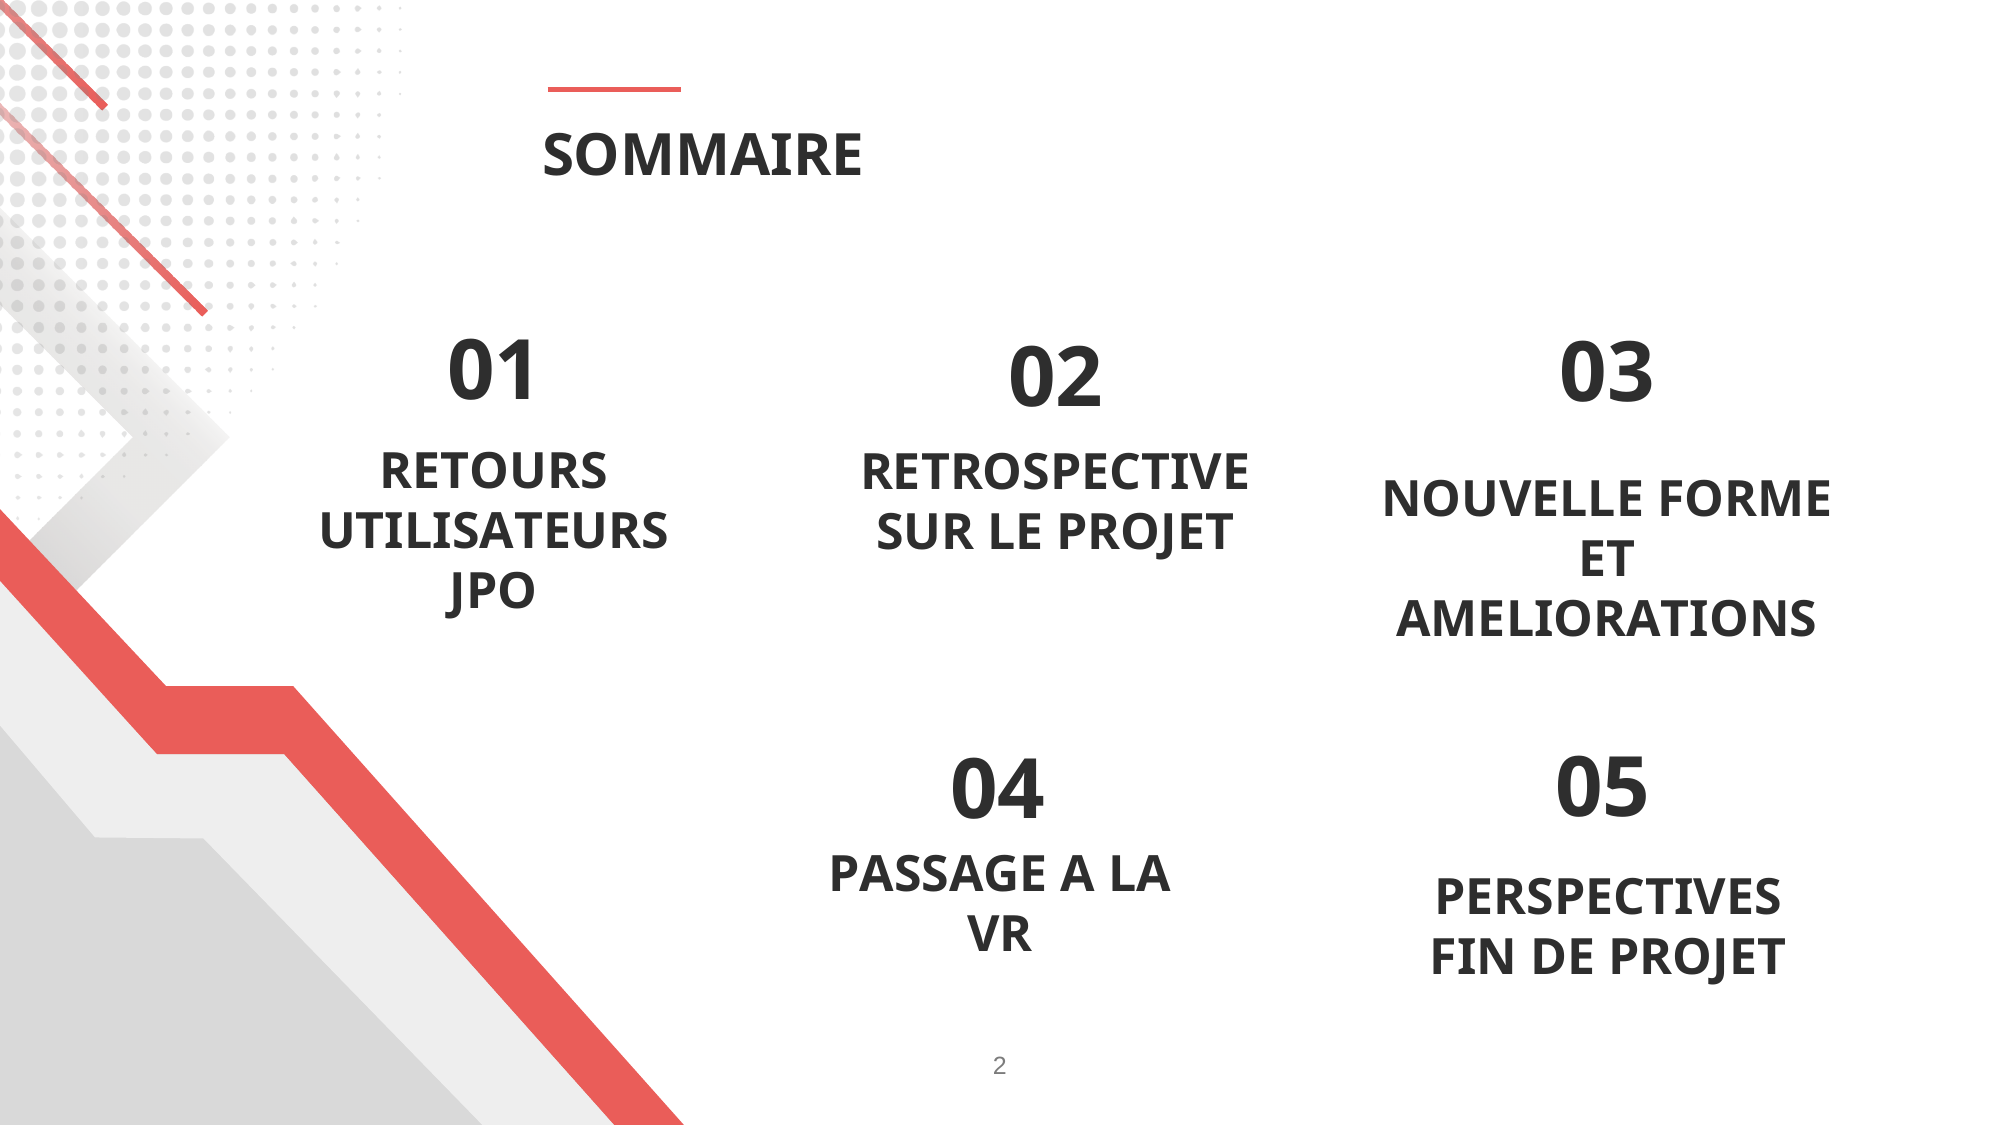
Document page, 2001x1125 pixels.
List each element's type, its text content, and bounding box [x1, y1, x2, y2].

title 01 [414, 296, 576, 418]
subtitle PERSPECTIVES FIN DE PROJET [1392, 838, 1824, 1005]
text_box 05 [1522, 713, 1684, 839]
text_box 04 [917, 715, 1079, 821]
subtitle NOUVELLE FORME ET AMELIORATIONS [1351, 446, 1863, 580]
text_box 2 [774, 1042, 1225, 1103]
title 02 [975, 303, 1137, 409]
text_box RETOURS UTILISATEURS JPO [261, 418, 727, 581]
text_box PASSAGE A LA VR [772, 821, 1227, 956]
title 03 [1527, 298, 1688, 424]
title SOMMAIRE [522, 97, 1843, 223]
text_box RETROSPECTIVE SUR LE PROJET [817, 409, 1294, 580]
